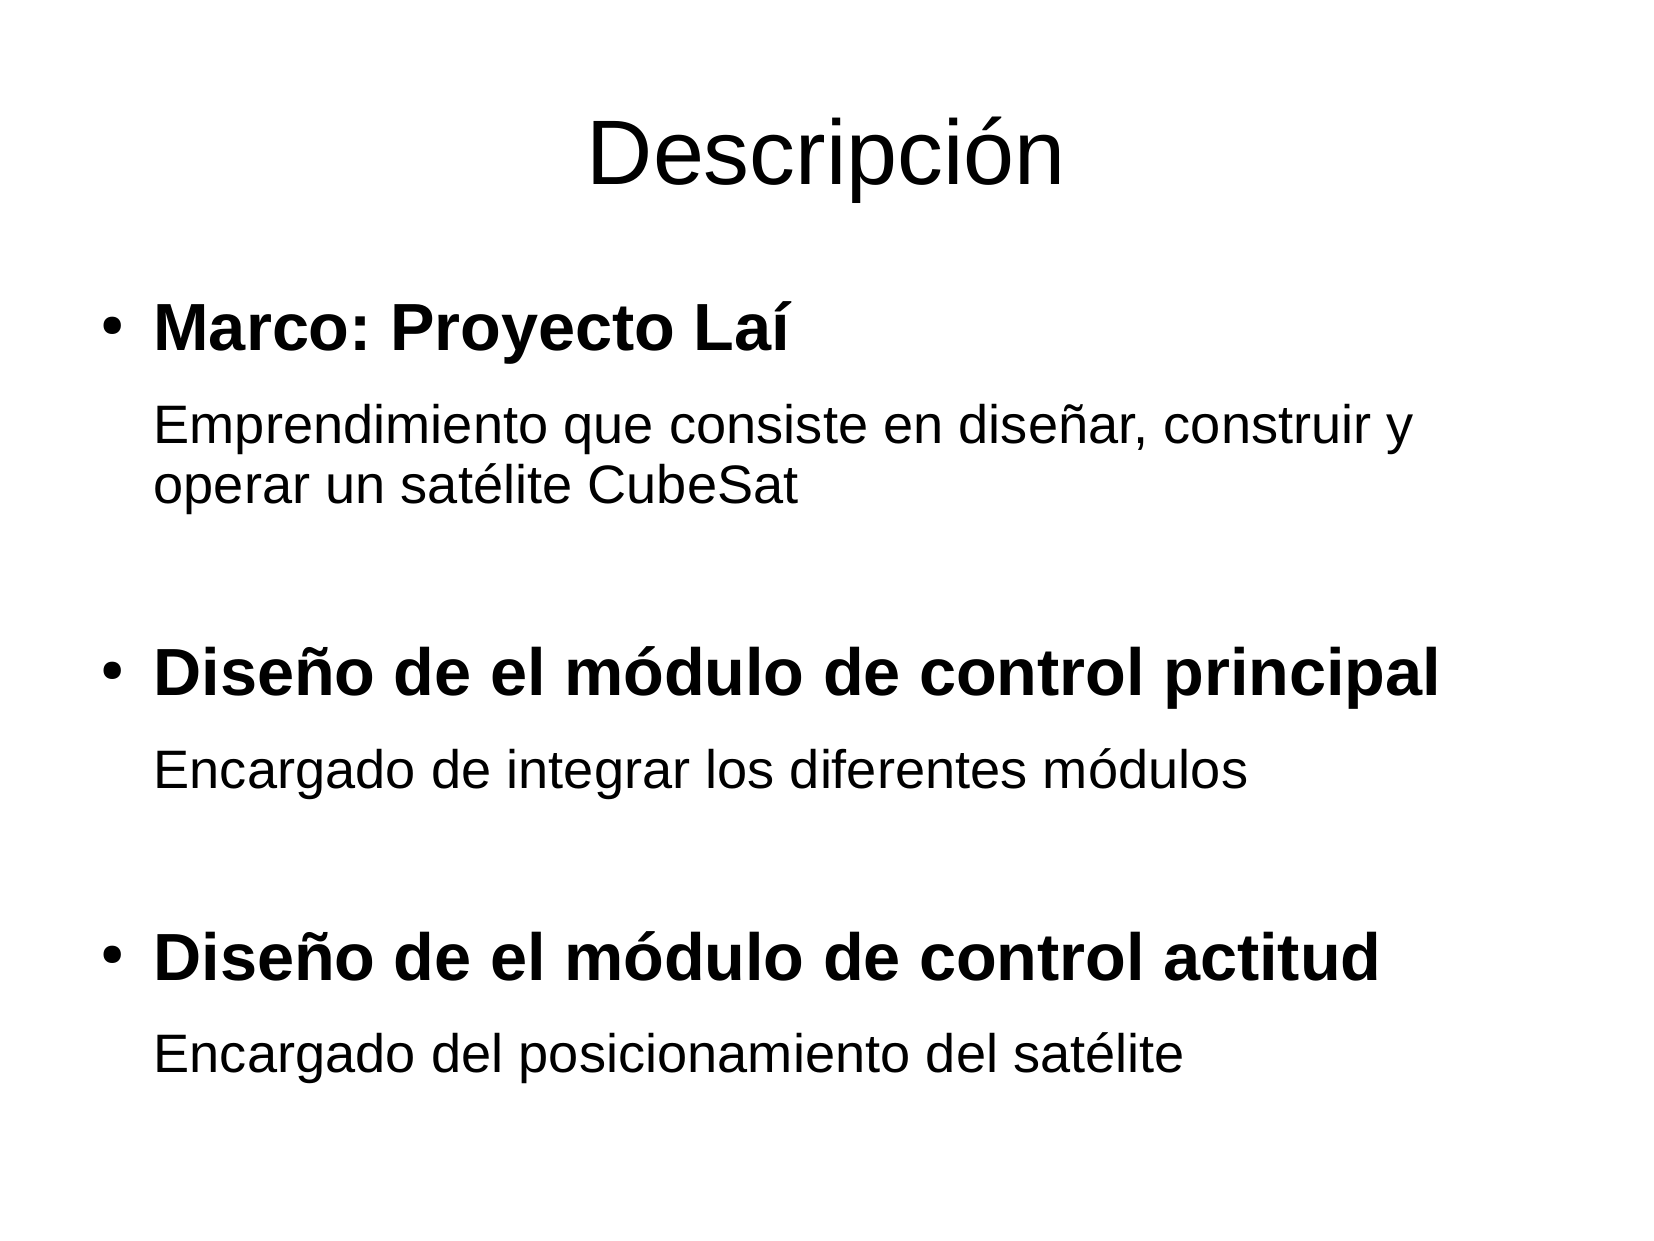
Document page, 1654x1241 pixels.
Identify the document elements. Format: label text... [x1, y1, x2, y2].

title Descripción [82, 56, 1571, 250]
list Marco: Proyecto Laí Emprendimiento que consiste en diseñar, construir y operar un satélite CubeSat Diseño de el módulo de control principal Encargado de integrar los diferentes módulos Diseño de el módulo de control actitud Encargado del posicionamiento del satélite [82, 290, 1571, 1109]
